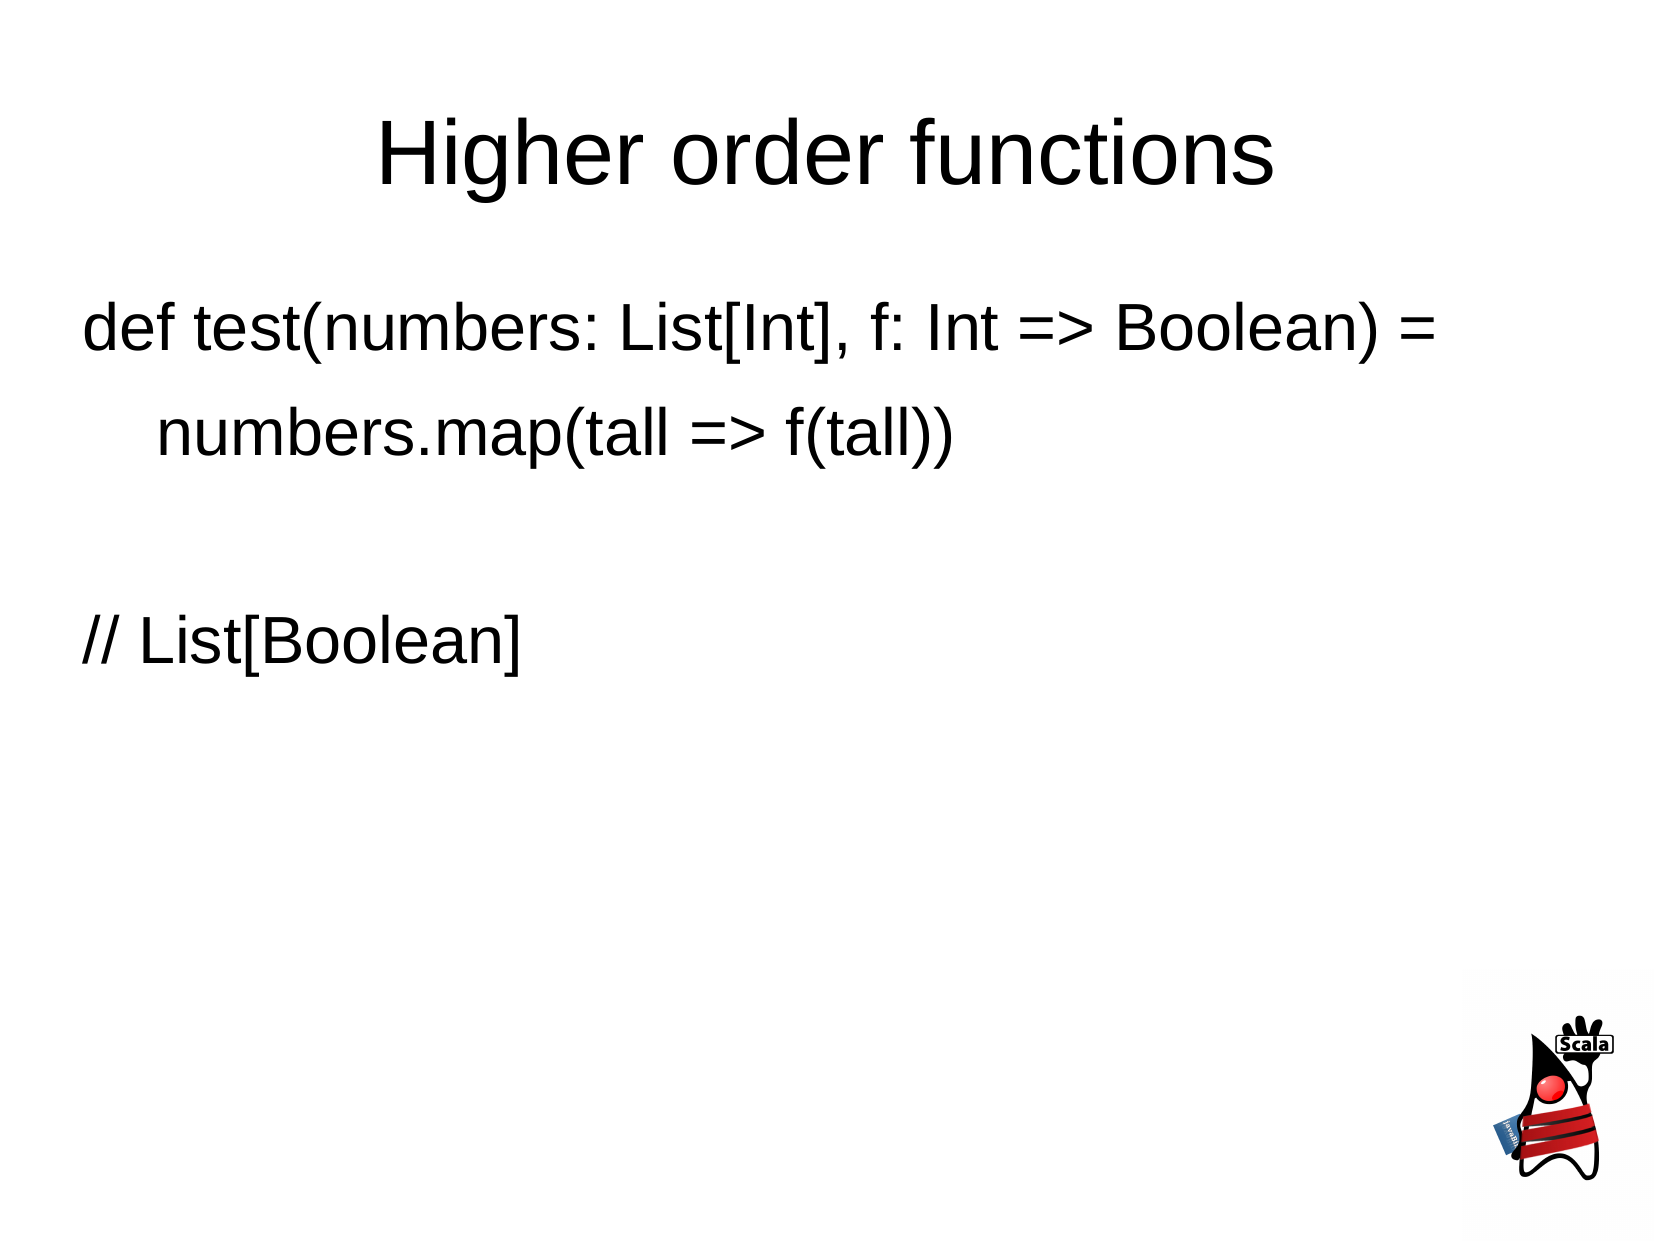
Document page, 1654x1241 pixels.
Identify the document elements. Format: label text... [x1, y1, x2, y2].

title Higher order functions [82, 56, 1571, 250]
picture [1462, 969, 1654, 1241]
list def test(numbers: List[Int], f: Int => Boolean) = numbers.map(tall => f(tall)) // List[Boolean] [82, 290, 1571, 1109]
